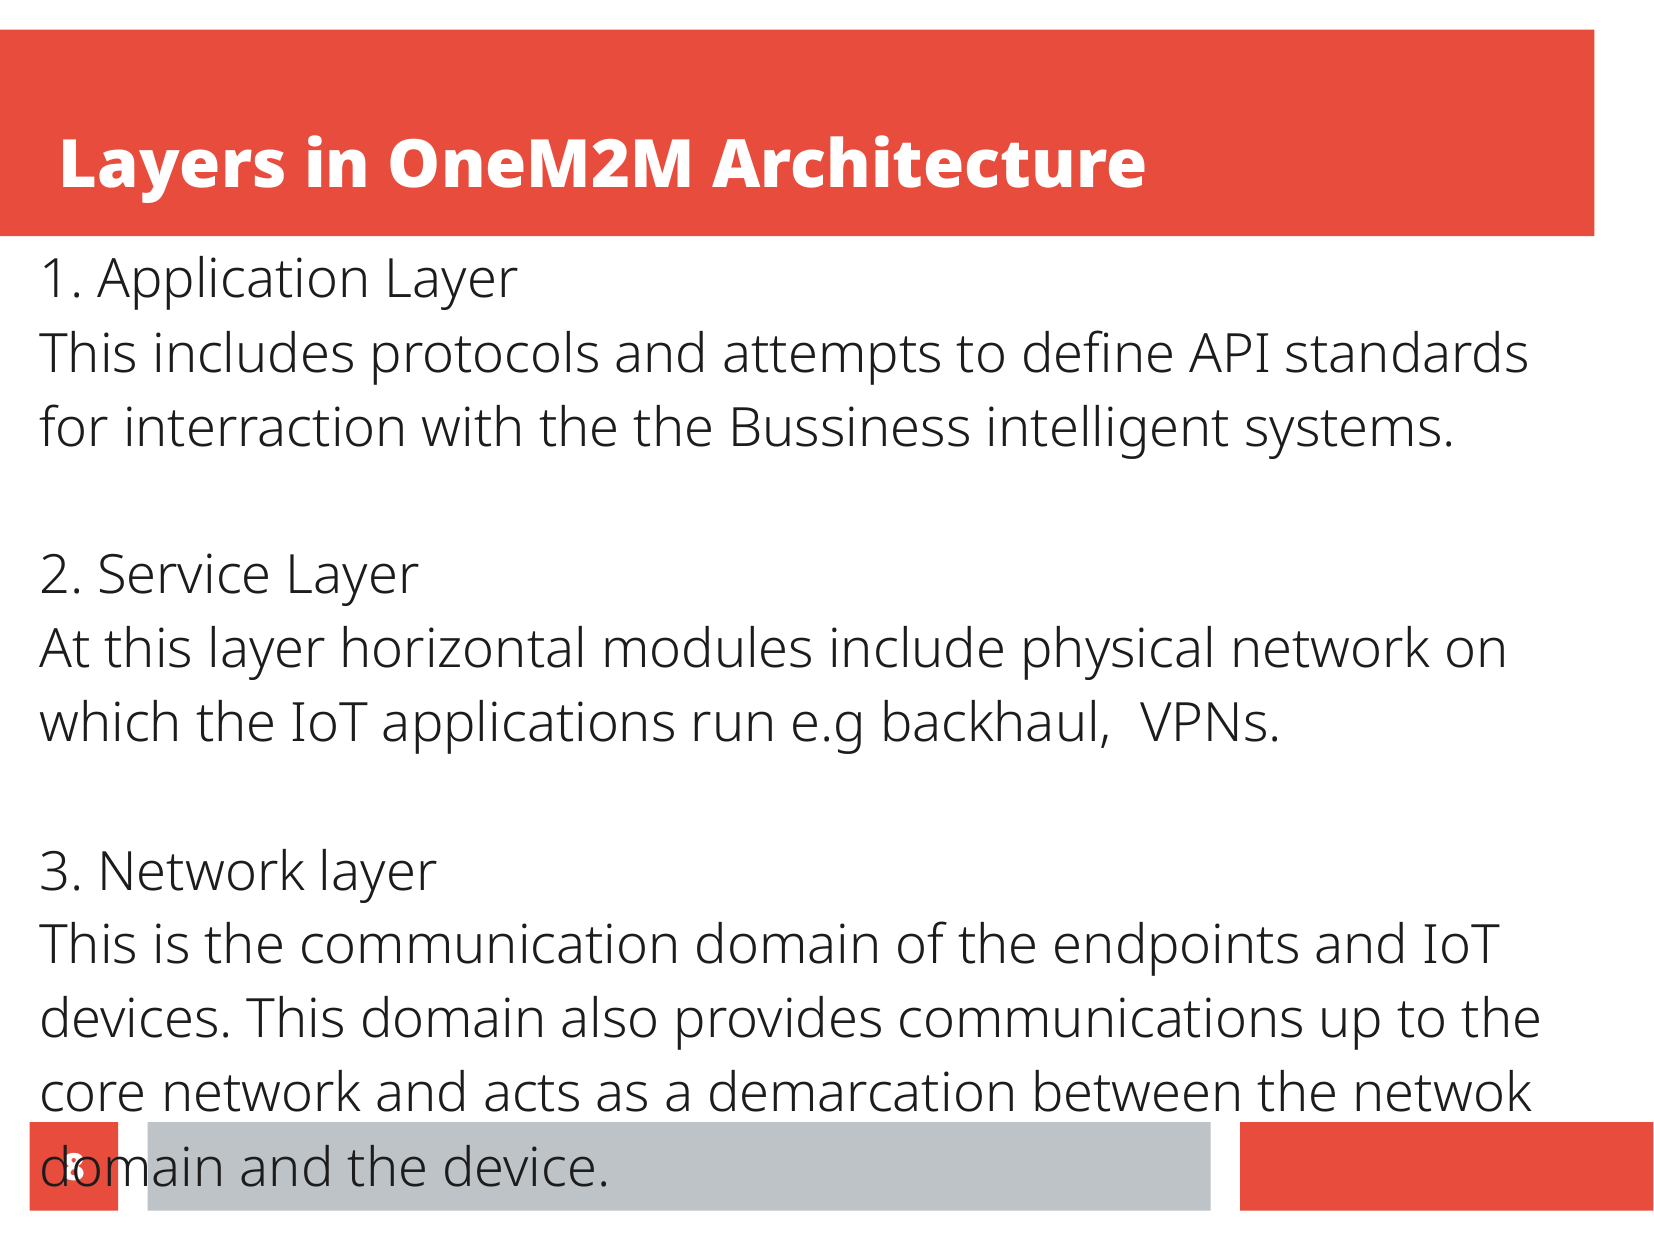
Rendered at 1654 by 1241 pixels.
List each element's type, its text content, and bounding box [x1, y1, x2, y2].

title Layers in OneM2M Architecture [59, 59, 1595, 207]
subtitle 1. Application Layer This includes protocols and attempts to define API standards for interraction with the the Bussiness intelligent systems. 2. Service Layer At this layer horizontal modules include physical network on which the IoT applications run e.g backhaul, VPNs. 3. Network layer This is the communication domain of the endpoints and IoT devices. This domain also provides communications up to the core network and acts as a demarcation between the netwok domain and the device. [39, 240, 1606, 1241]
